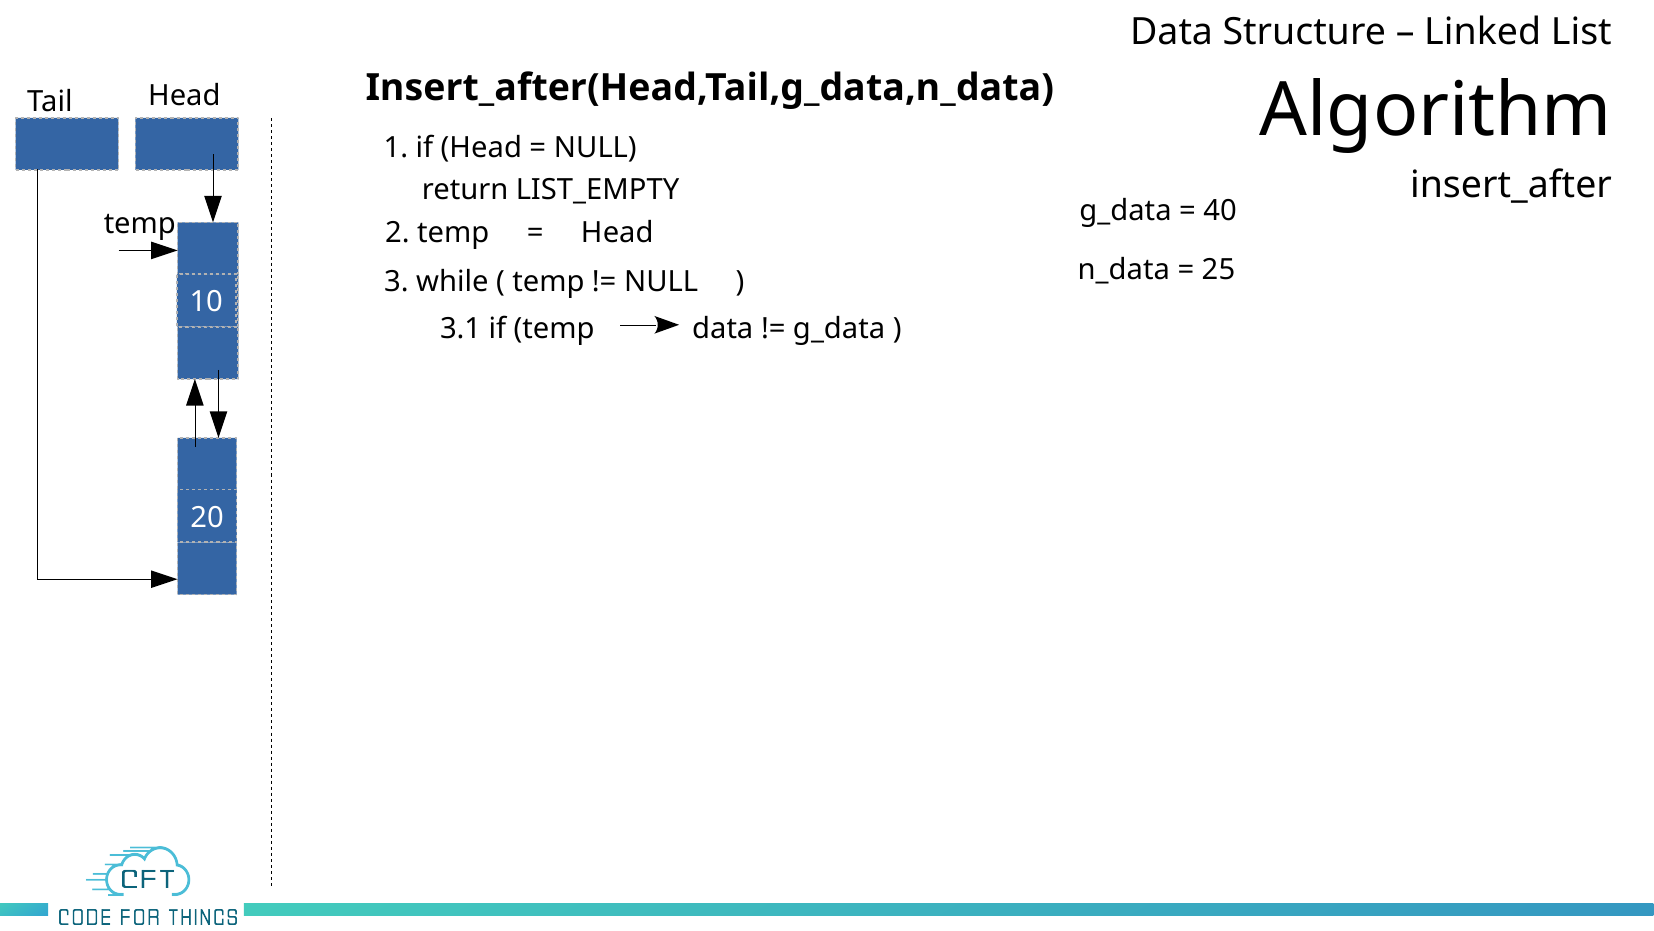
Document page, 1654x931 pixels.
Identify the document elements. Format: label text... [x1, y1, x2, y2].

text_box [177, 222, 239, 380]
text_box n_data = 25 [1062, 241, 1335, 296]
text_box 20 [177, 489, 237, 542]
text_box 3. while ( temp != NULL ) [354, 252, 886, 308]
text_box 10 [176, 274, 236, 327]
text_box g_data = 40 [1064, 182, 1323, 241]
text_box [177, 542, 237, 595]
text_box temp [88, 195, 196, 250]
title Data Structure – Linked List Algorithm insert_after [1093, 0, 1613, 216]
text_box Head [133, 67, 245, 122]
text_box return LIST_EMPTY [407, 160, 782, 216]
text_box [135, 122, 239, 170]
text_box [15, 128, 119, 170]
picture [59, 846, 237, 925]
text_box 1. if (Head = NULL) [353, 121, 835, 174]
text_box 3.1 if (temp data != g_data ) [425, 299, 1028, 355]
text_box [177, 437, 237, 489]
text_box 2. temp = Head [370, 203, 749, 259]
text_box Tail [12, 72, 123, 128]
text_box Insert_after(Head,Tail,g_data,n_data) [350, 53, 1193, 121]
